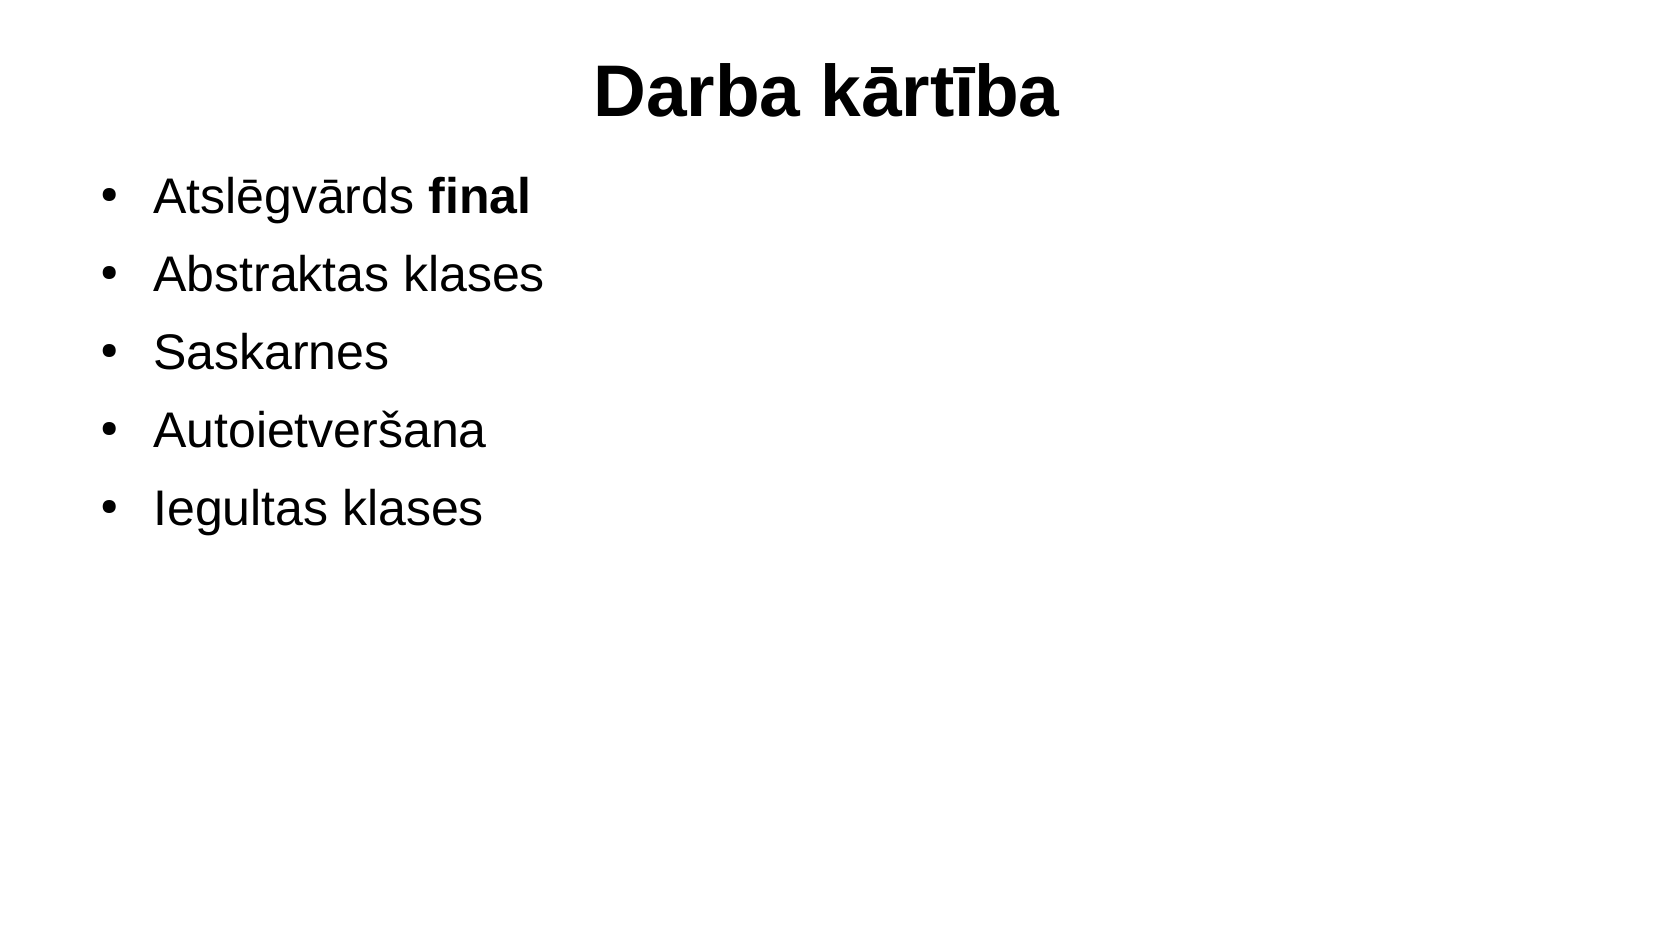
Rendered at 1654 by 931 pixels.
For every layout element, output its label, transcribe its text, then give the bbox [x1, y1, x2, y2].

title Darba kārtība [82, 37, 1571, 147]
list Atslēgvārds final Abstraktas klases Saskarnes Autoietveršana Iegultas klases [82, 168, 1538, 889]
